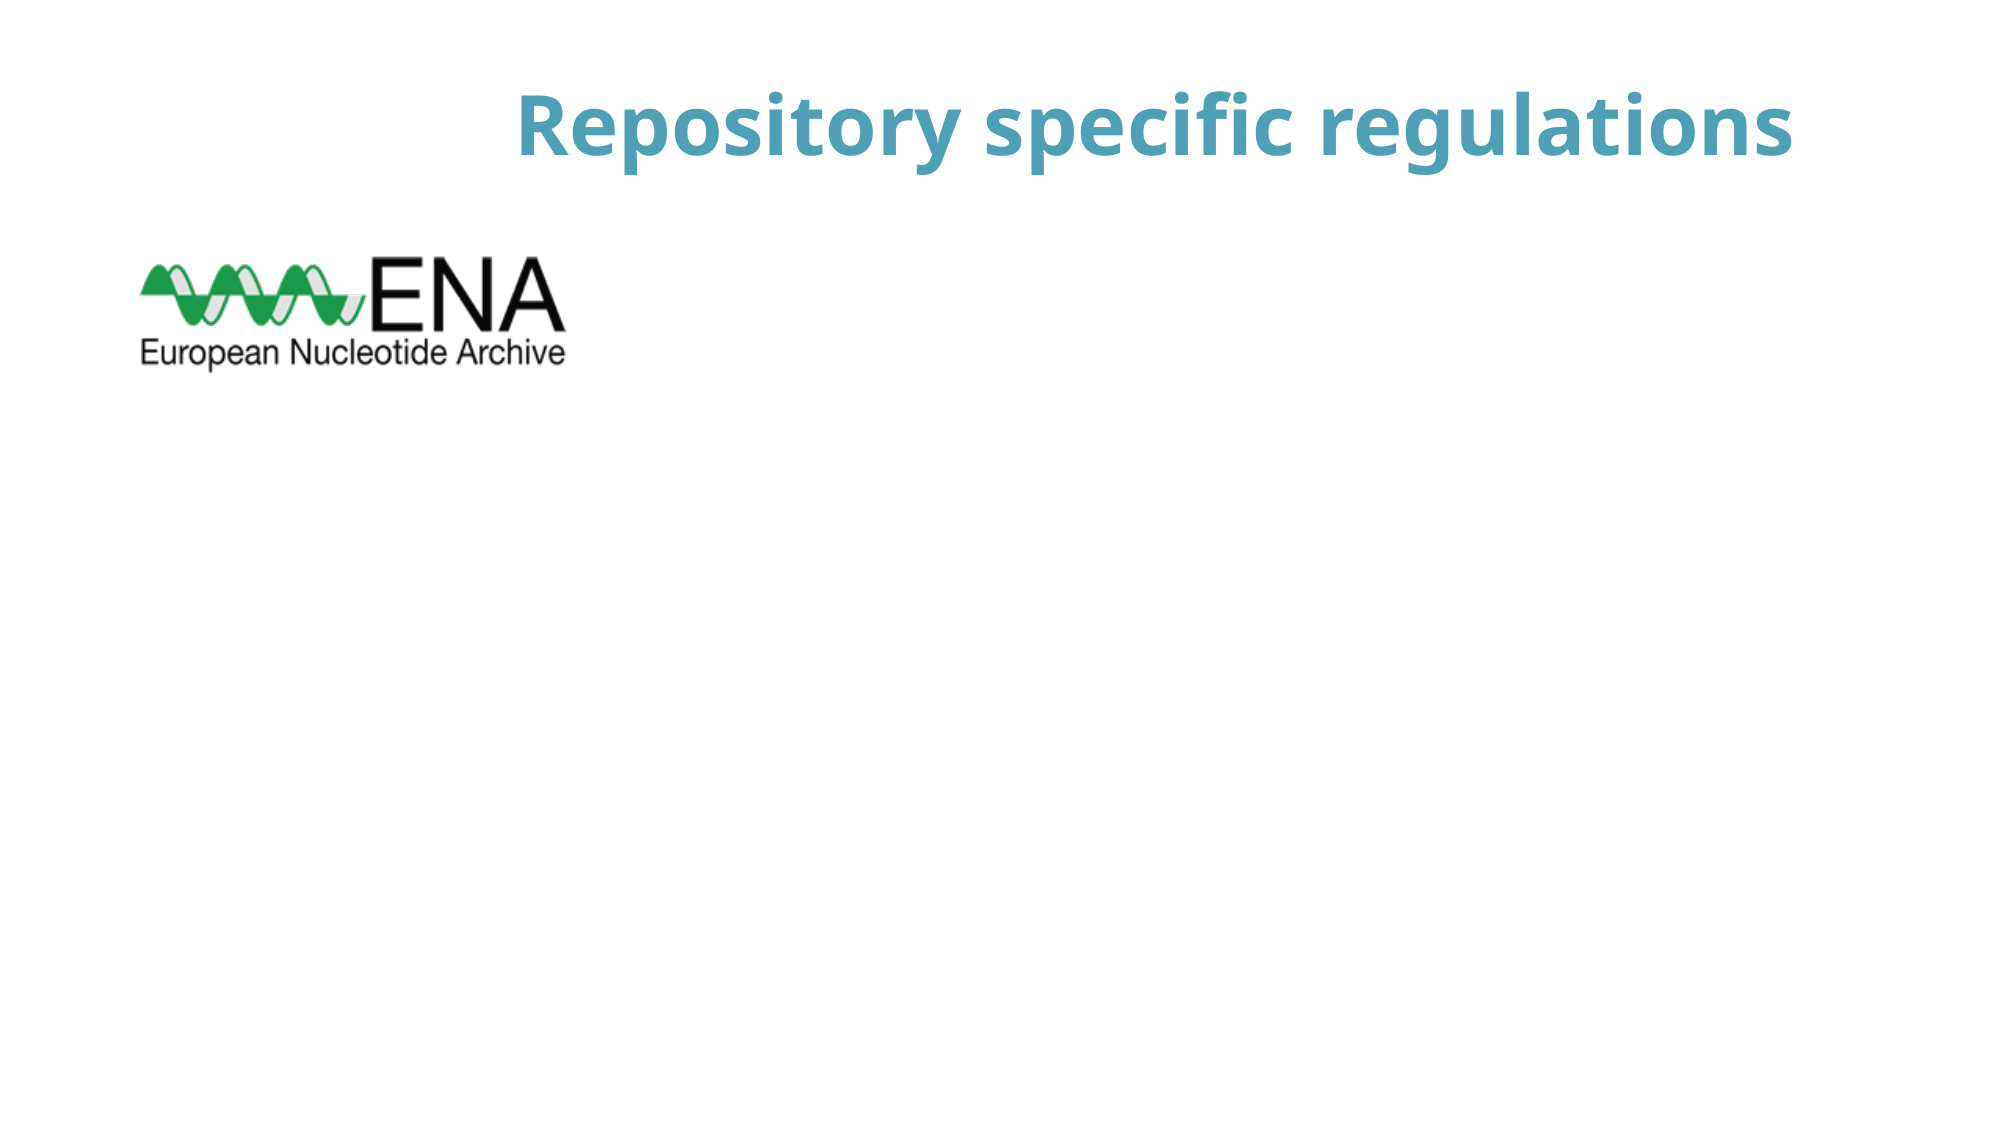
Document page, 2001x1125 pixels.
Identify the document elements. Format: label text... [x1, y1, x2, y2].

picture [129, 249, 580, 378]
text_box Repository specific regulations [499, 59, 1626, 212]
